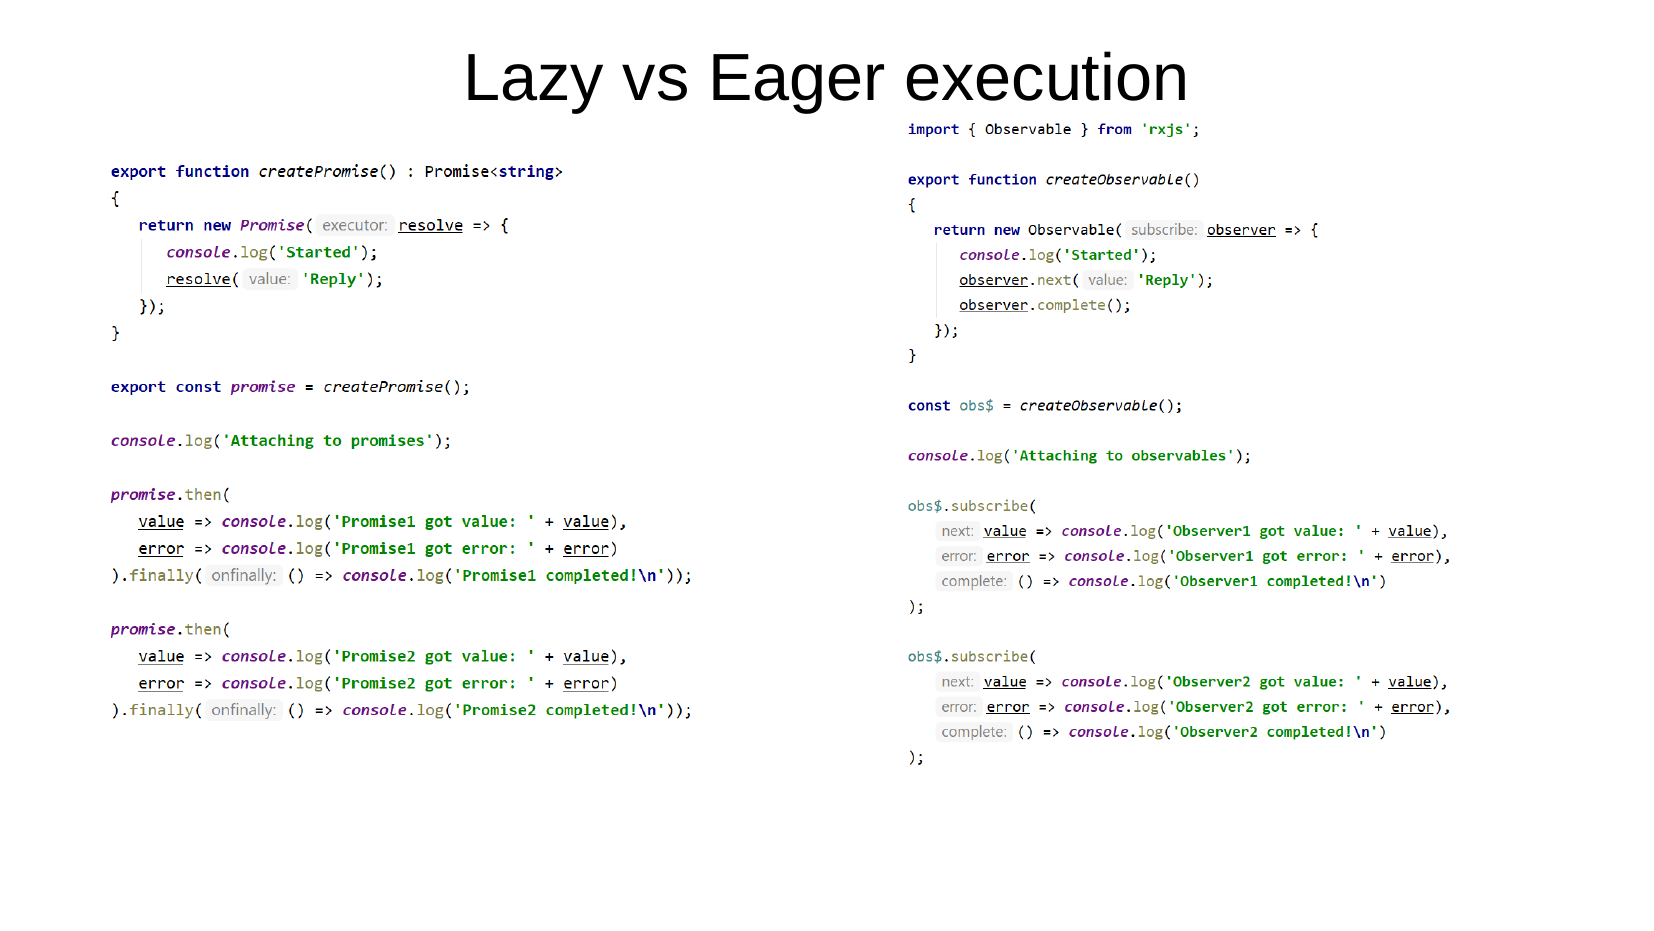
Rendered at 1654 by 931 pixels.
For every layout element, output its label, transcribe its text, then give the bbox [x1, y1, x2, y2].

picture [95, 147, 729, 745]
title Lazy vs Eager execution [82, 37, 1571, 119]
picture [896, 111, 1477, 778]
